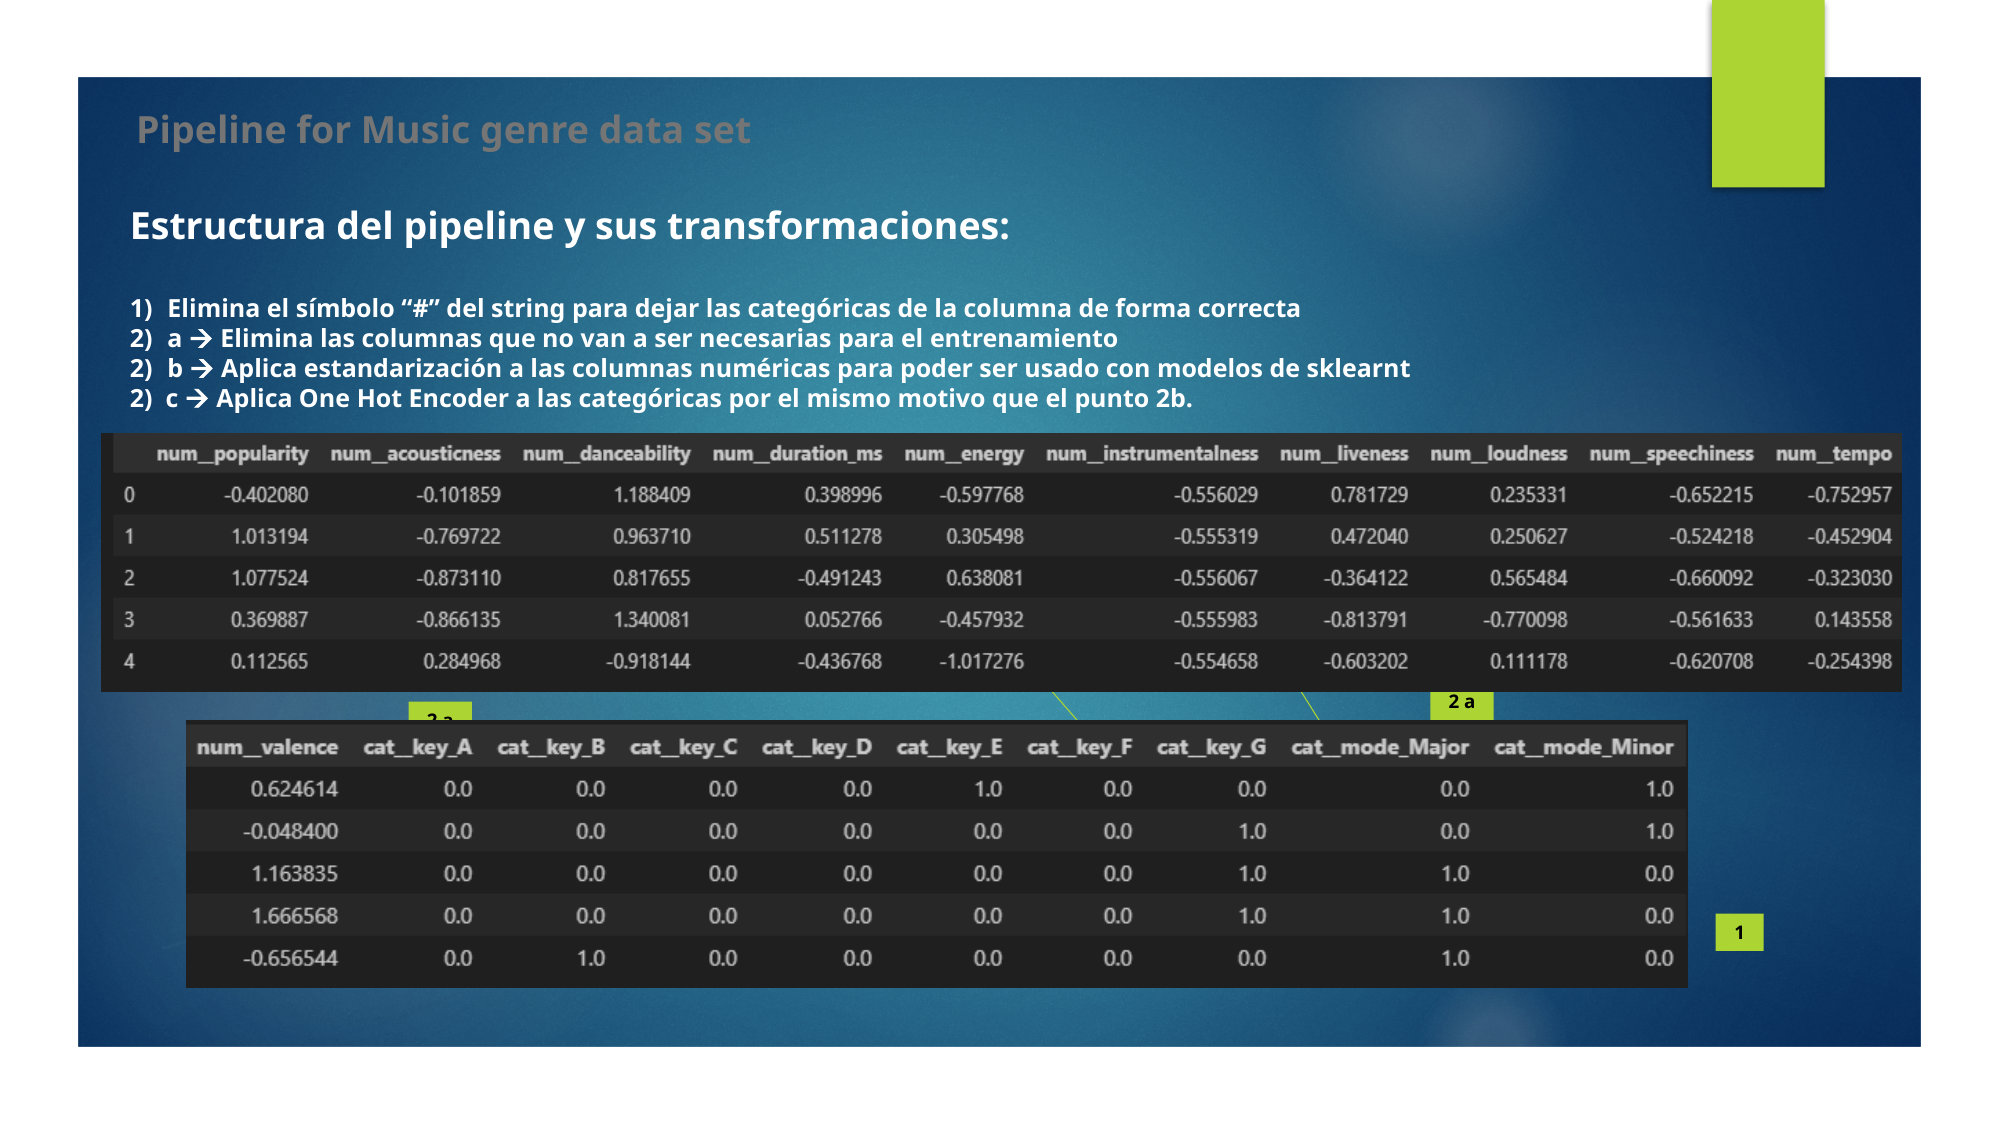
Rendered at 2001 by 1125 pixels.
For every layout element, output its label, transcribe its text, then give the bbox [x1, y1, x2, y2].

text_box Pipeline for Music genre data set [121, 98, 793, 159]
text_box 2 a [1430, 692, 1494, 720]
text_box 2 a [408, 701, 472, 720]
text_box 1 [1715, 913, 1764, 951]
text_box Estructura del pipeline y sus transformaciones: Elimina el símbolo “#” del string para dejar las categóricas de la columna de forma correcta a  Elimina las columnas que no van a ser necesarias para el entrenamiento b  Aplica estandarización a las columnas numéricas para poder ser usado con modelos de sklearnt 2) c  Aplica One Hot Encoder a las categóricas por el mismo motivo que el punto 2b. [115, 195, 1795, 420]
picture [79, 78, 1920, 1046]
